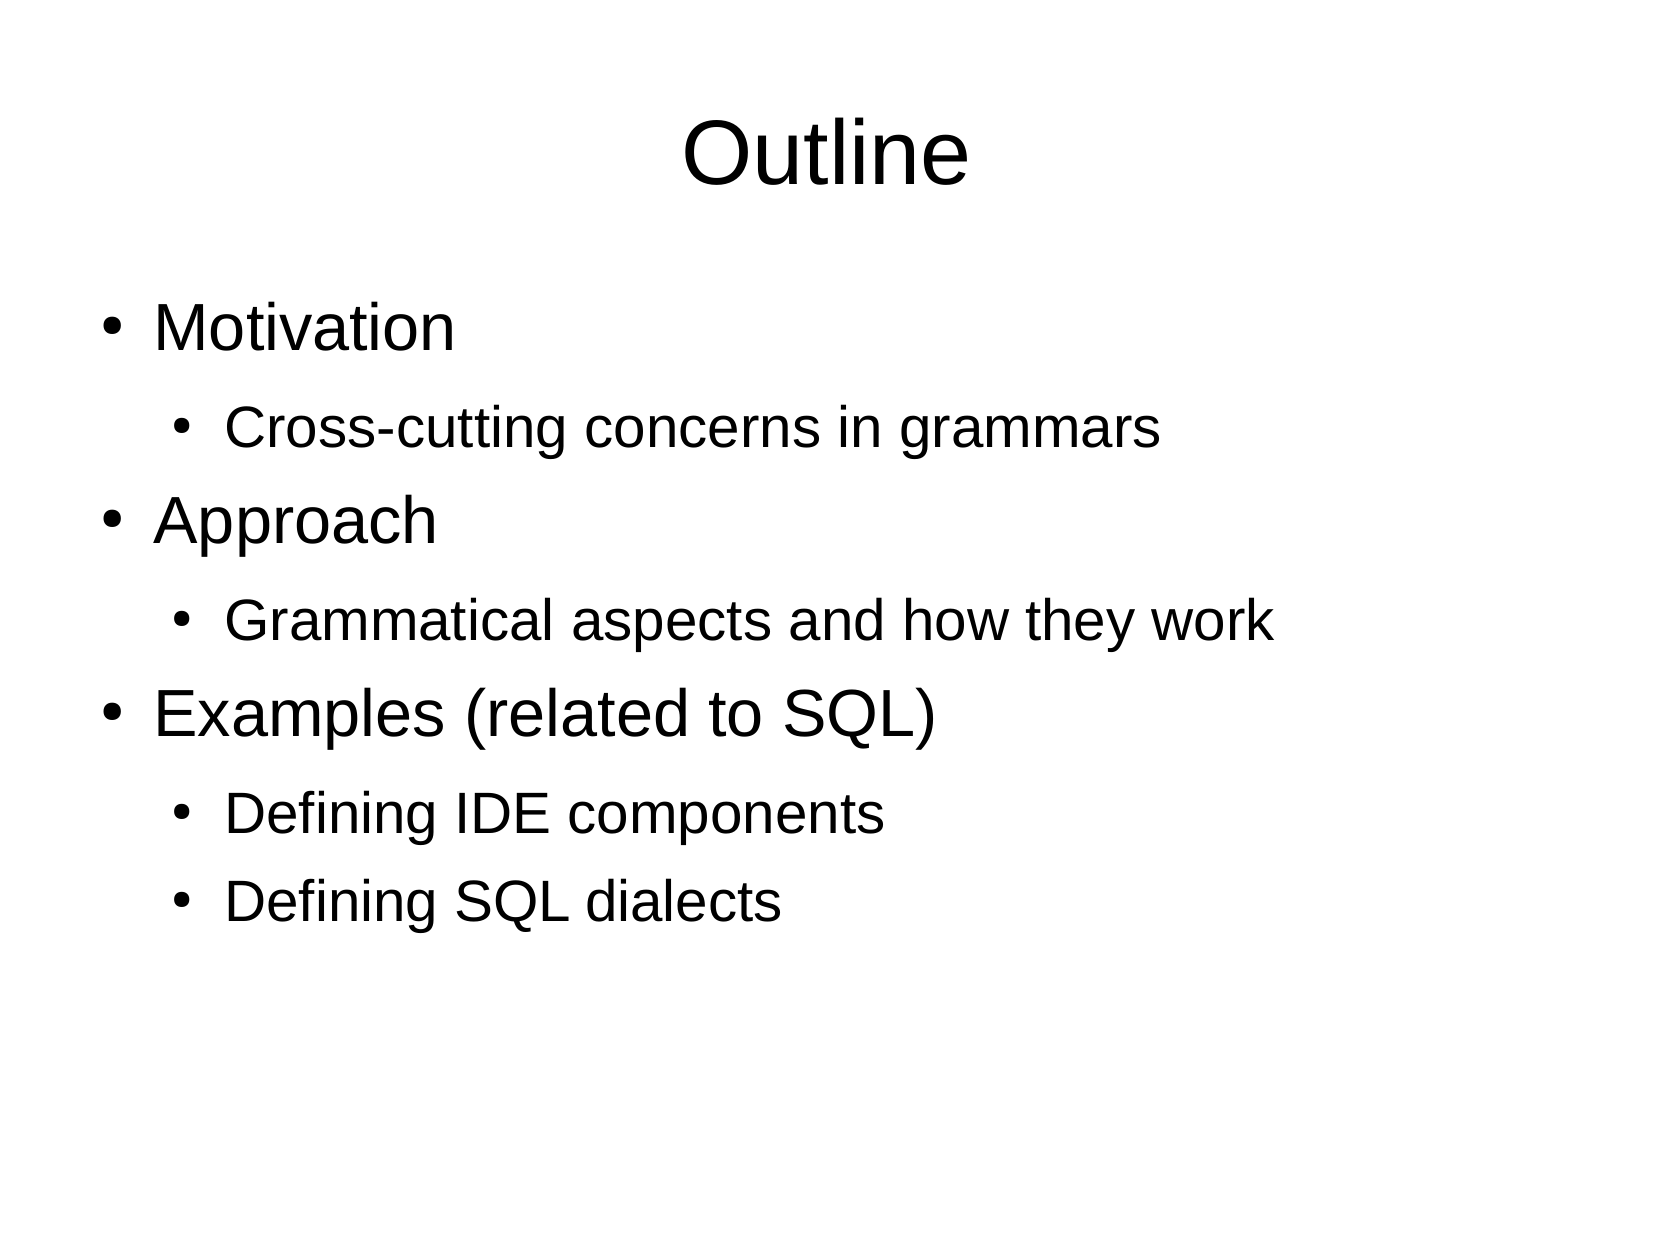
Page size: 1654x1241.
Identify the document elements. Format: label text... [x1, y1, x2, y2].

list Motivation Cross-cutting concerns in grammars Approach Grammatical aspects and how they work Examples (related to SQL) Defining IDE components Defining SQL dialects [82, 290, 1571, 1109]
title Outline [82, 56, 1571, 250]
